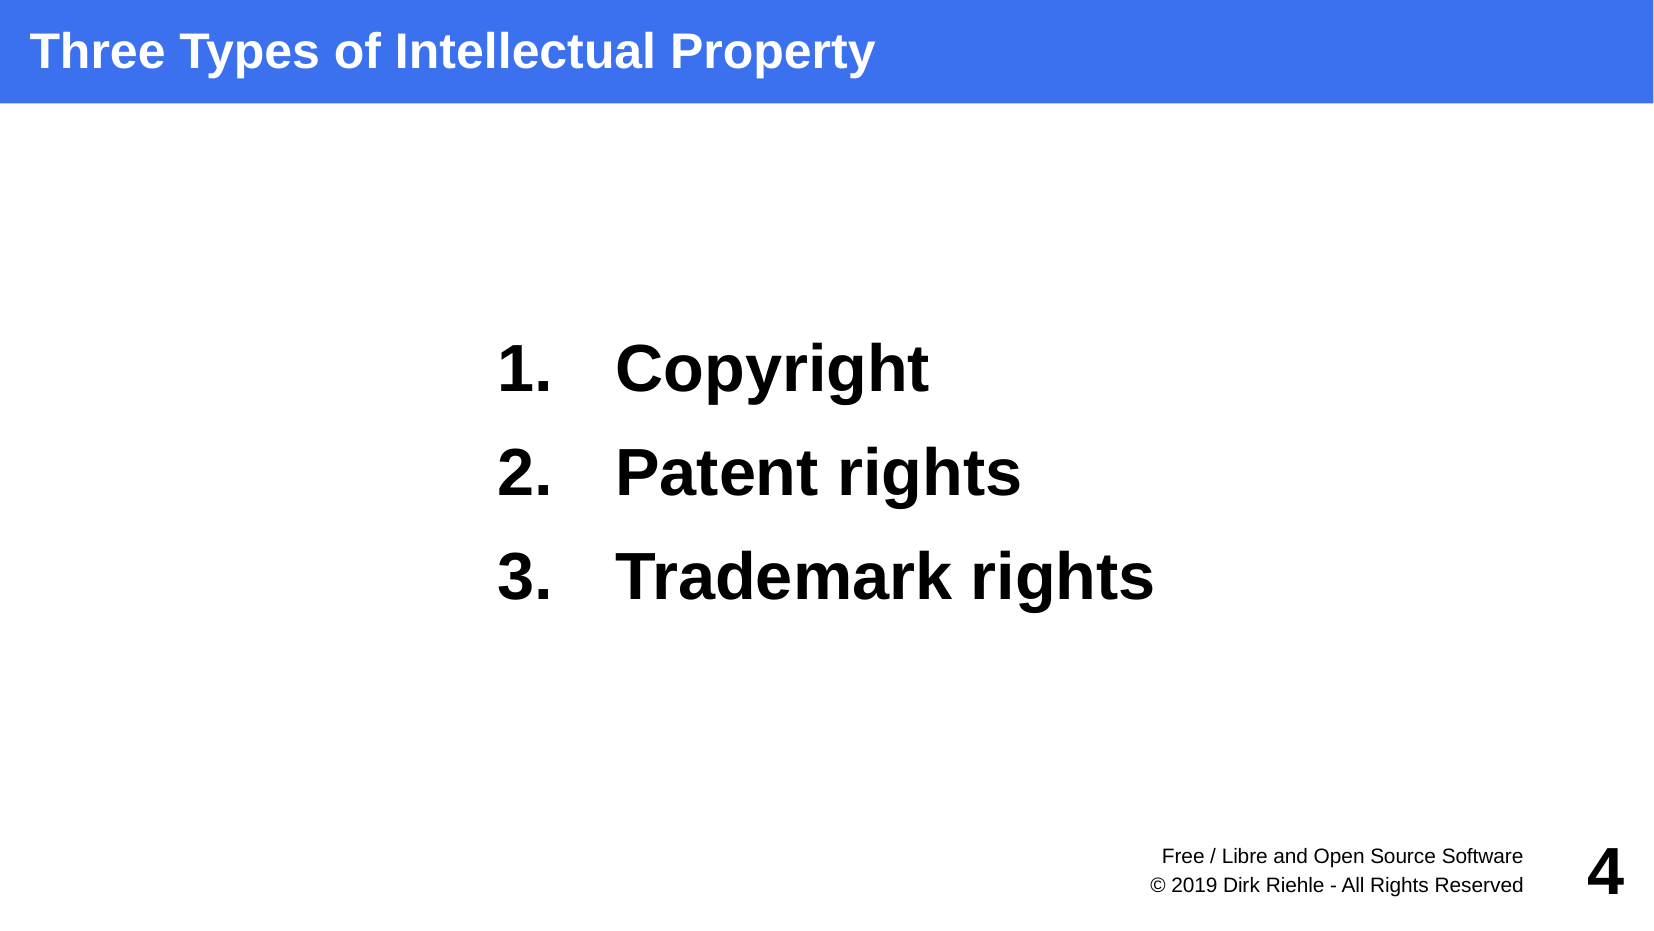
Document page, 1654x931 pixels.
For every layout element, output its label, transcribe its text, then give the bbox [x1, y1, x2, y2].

subtitle Copyright Patent rights Trademark rights [29, 132, 1625, 813]
title Three Types of Intellectual Property [0, 0, 1654, 104]
